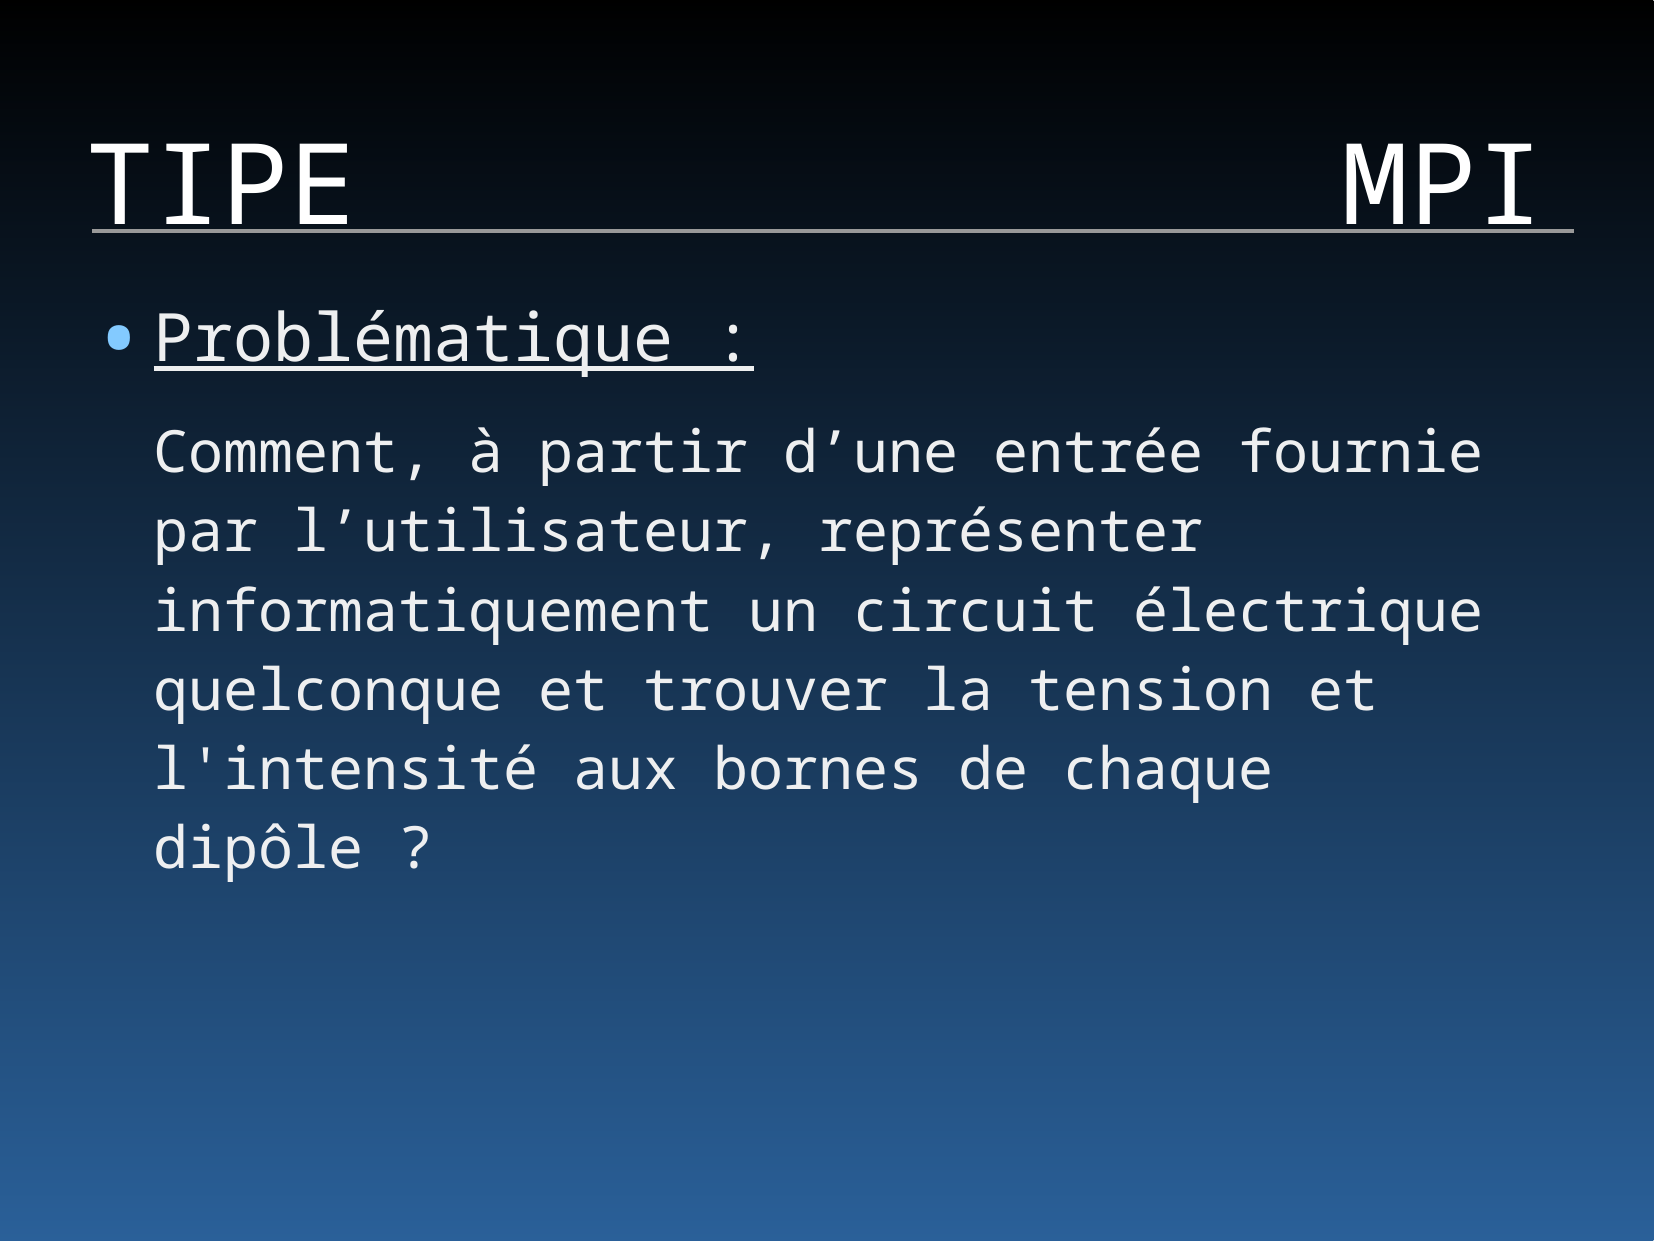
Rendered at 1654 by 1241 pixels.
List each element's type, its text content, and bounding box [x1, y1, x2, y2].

title TIPE MPI [86, 103, 1576, 258]
list Problématique : Comment, à partir d’une entrée fournie par l’utilisateur, représenter informatiquement un circuit électrique quelconque et trouver la tension et l'intensité aux bornes de chaque dipôle ? [82, 290, 1571, 1226]
